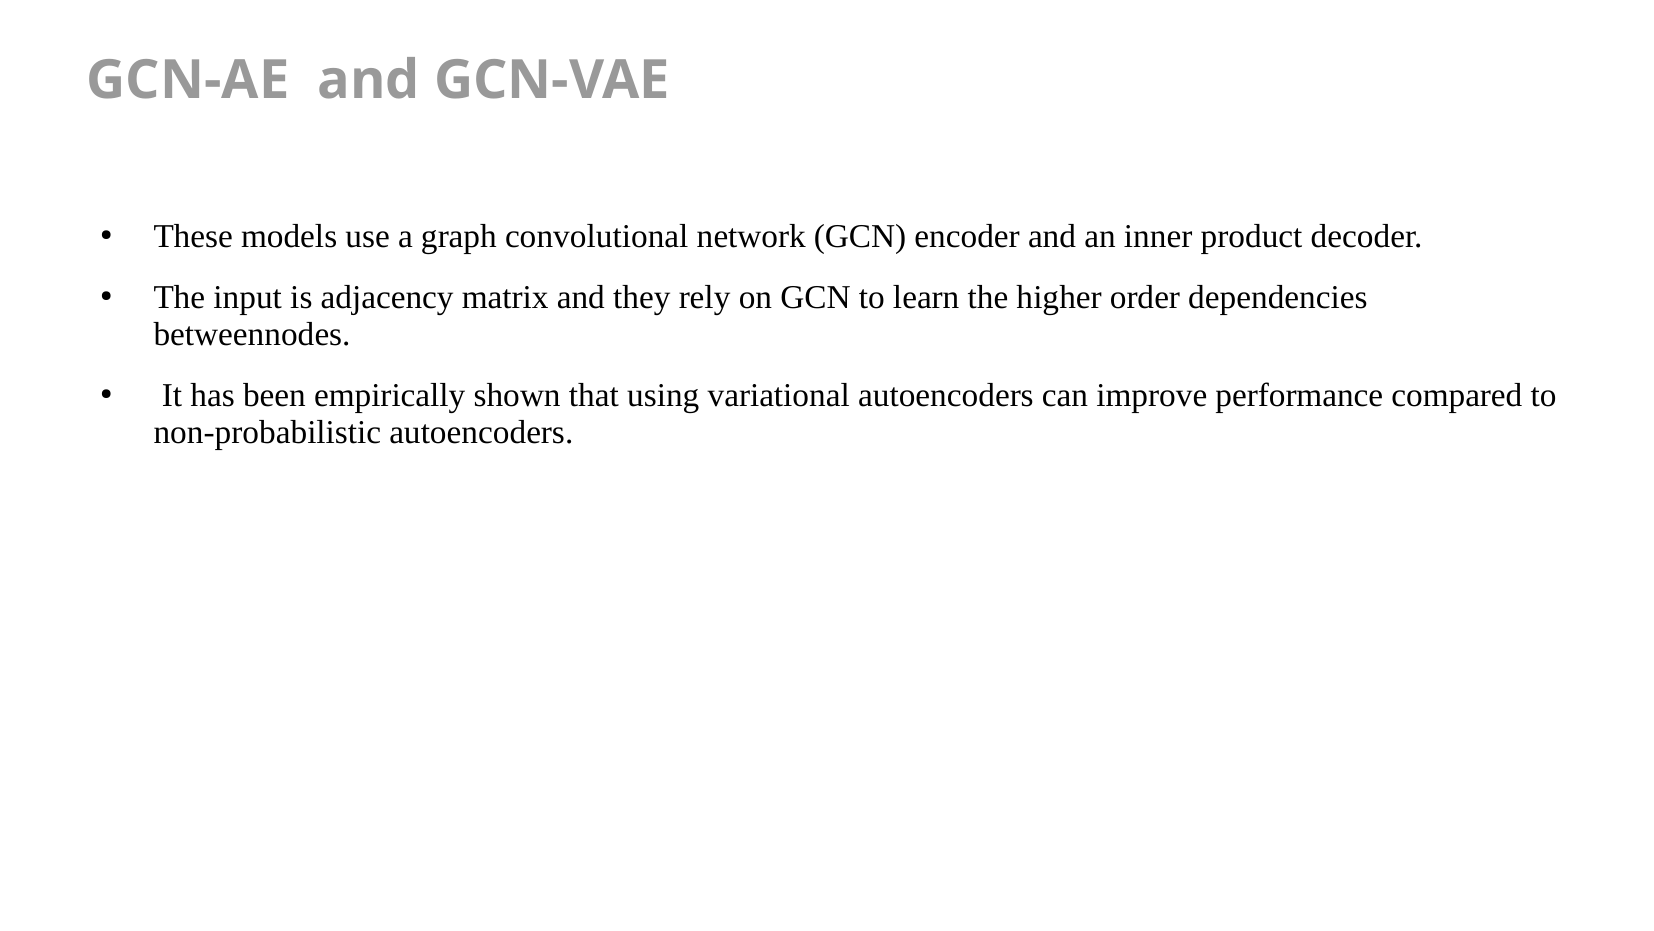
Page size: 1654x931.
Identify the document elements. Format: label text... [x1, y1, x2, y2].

list These models use a graph convolutional network (GCN) encoder and an inner product decoder. The input is adjacency matrix and they rely on GCN to learn the higher order dependencies betweennodes. It has been empirically shown that using variational autoencoders can improve performance compared to non-probabilistic autoencoders. [82, 217, 1571, 757]
title GCN-AE and GCN-VAE [82, 37, 1571, 193]
